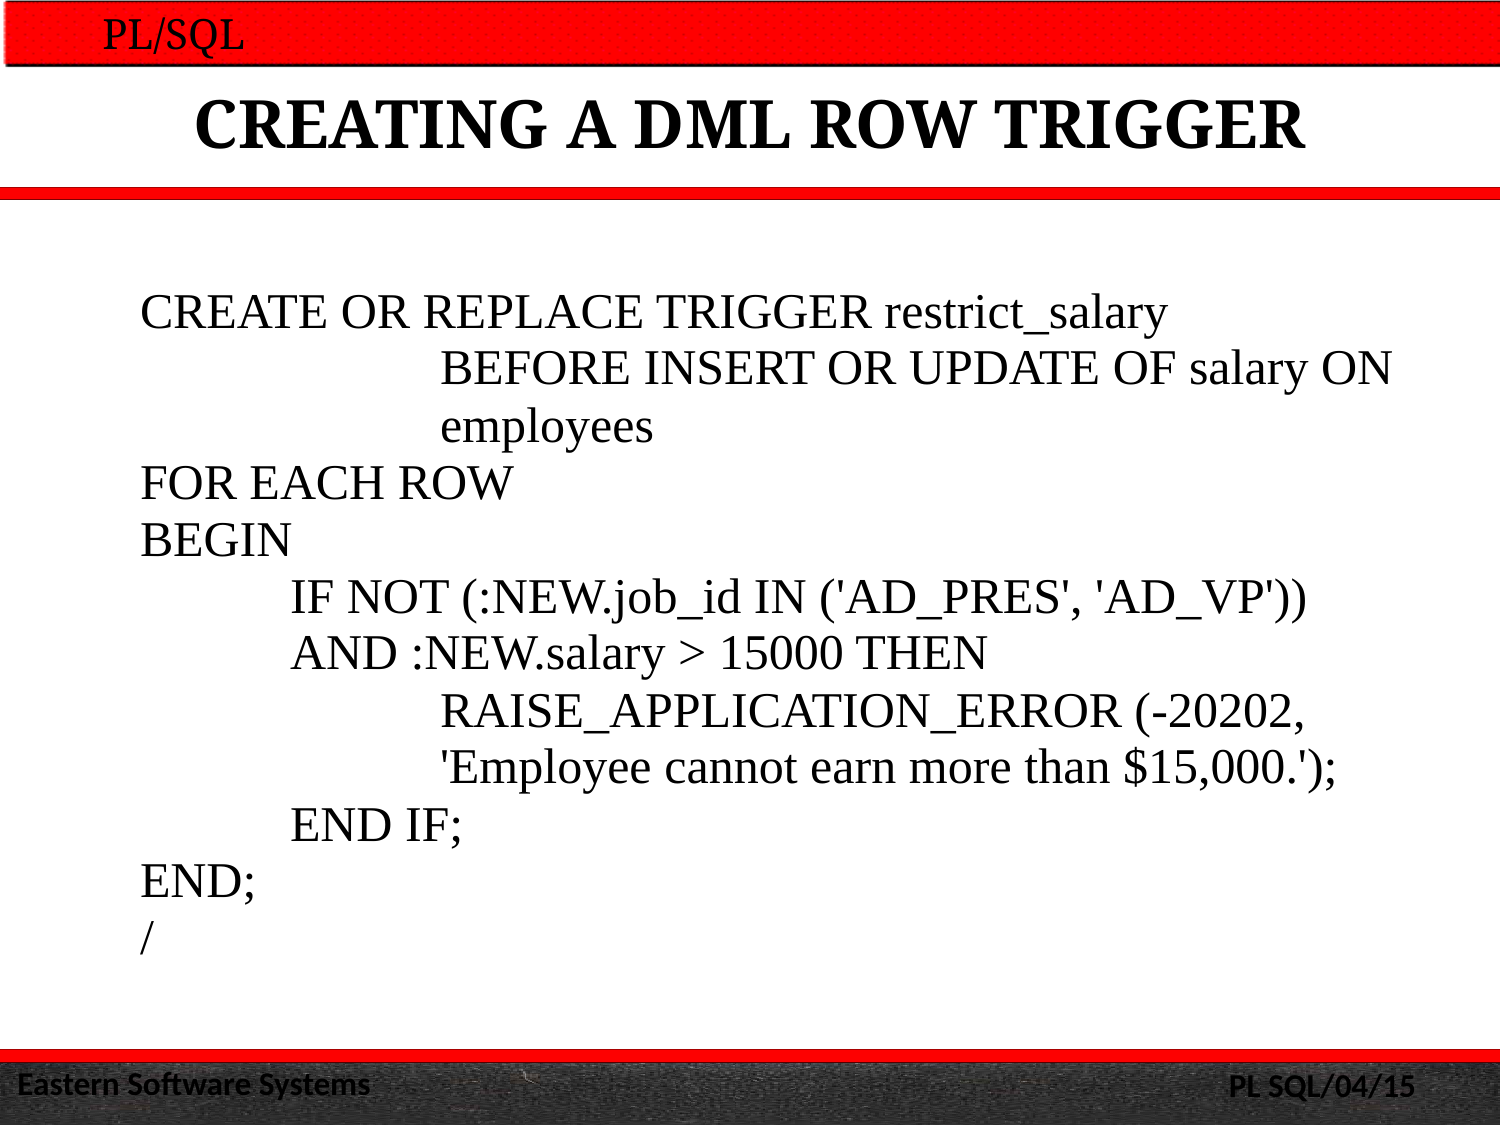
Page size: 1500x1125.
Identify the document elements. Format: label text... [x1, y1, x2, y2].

text_box CREATING A DML ROW TRIGGER [0, 74, 1500, 170]
text_box CREATE OR REPLACE TRIGGER restrict_salary BEFORE INSERT OR UPDATE OF salary ON employees FOR EACH ROW BEGIN IF NOT (:NEW.job_id IN ('AD_PRES', 'AD_VP')) AND :NEW.salary > 15000 THEN RAISE_APPLICATION_ERROR (-20202, 'Employee cannot earn more than $15,000.'); END IF; END; / [124, 274, 1413, 966]
text_box Eastern Software Systems [2, 1054, 394, 1110]
picture [0, 0, 1500, 69]
picture [0, 1049, 1500, 1125]
text_box PL SQL/04/15 [373, 1056, 1500, 1125]
text_box PL/SQL [87, 0, 288, 65]
picture [0, 187, 1500, 200]
